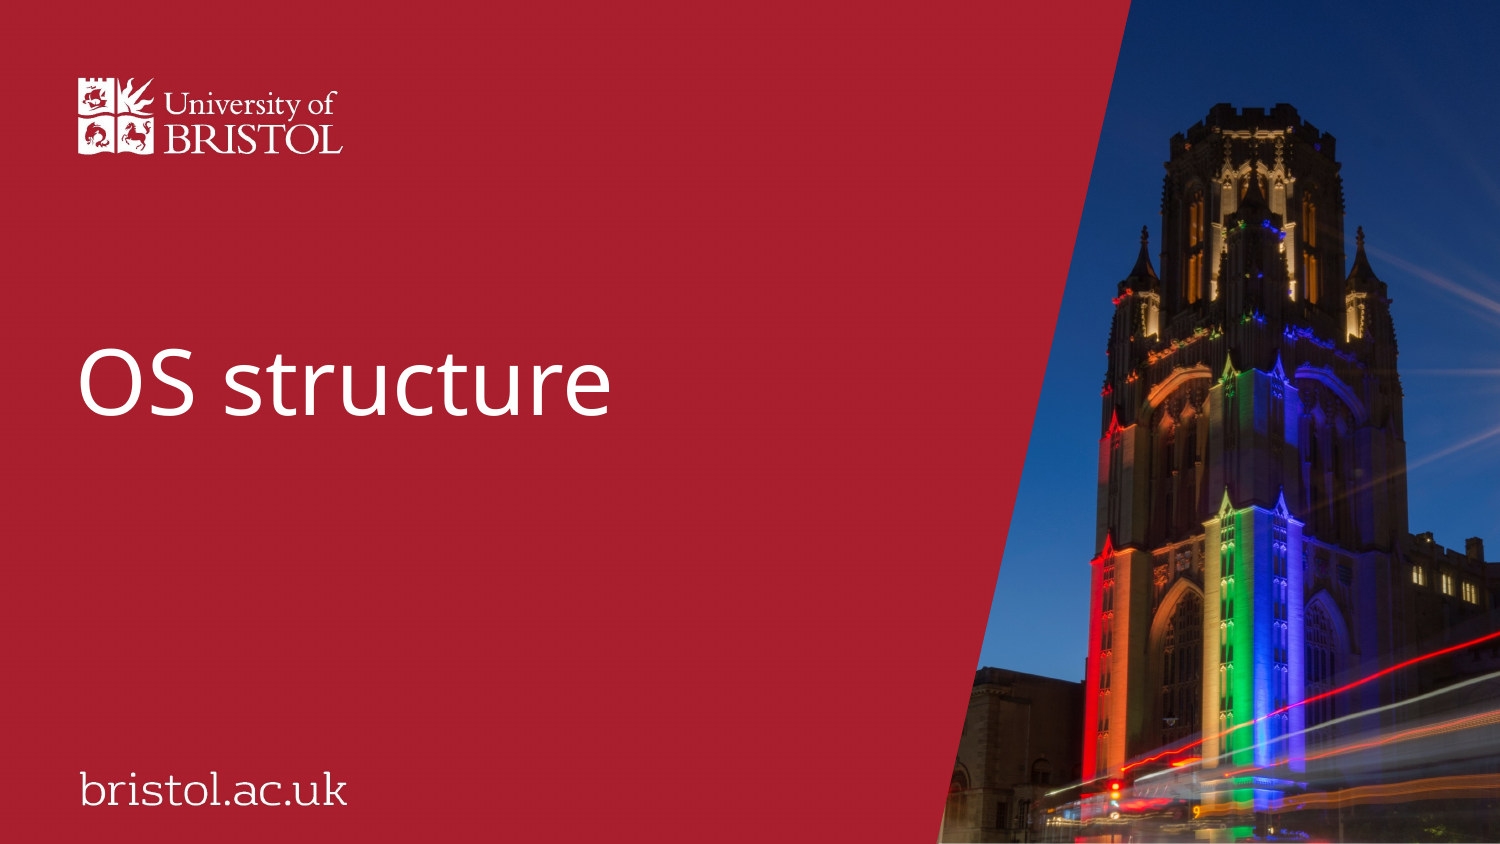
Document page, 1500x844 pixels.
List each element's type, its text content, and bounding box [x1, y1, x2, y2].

title OS structure [60, 262, 924, 443]
